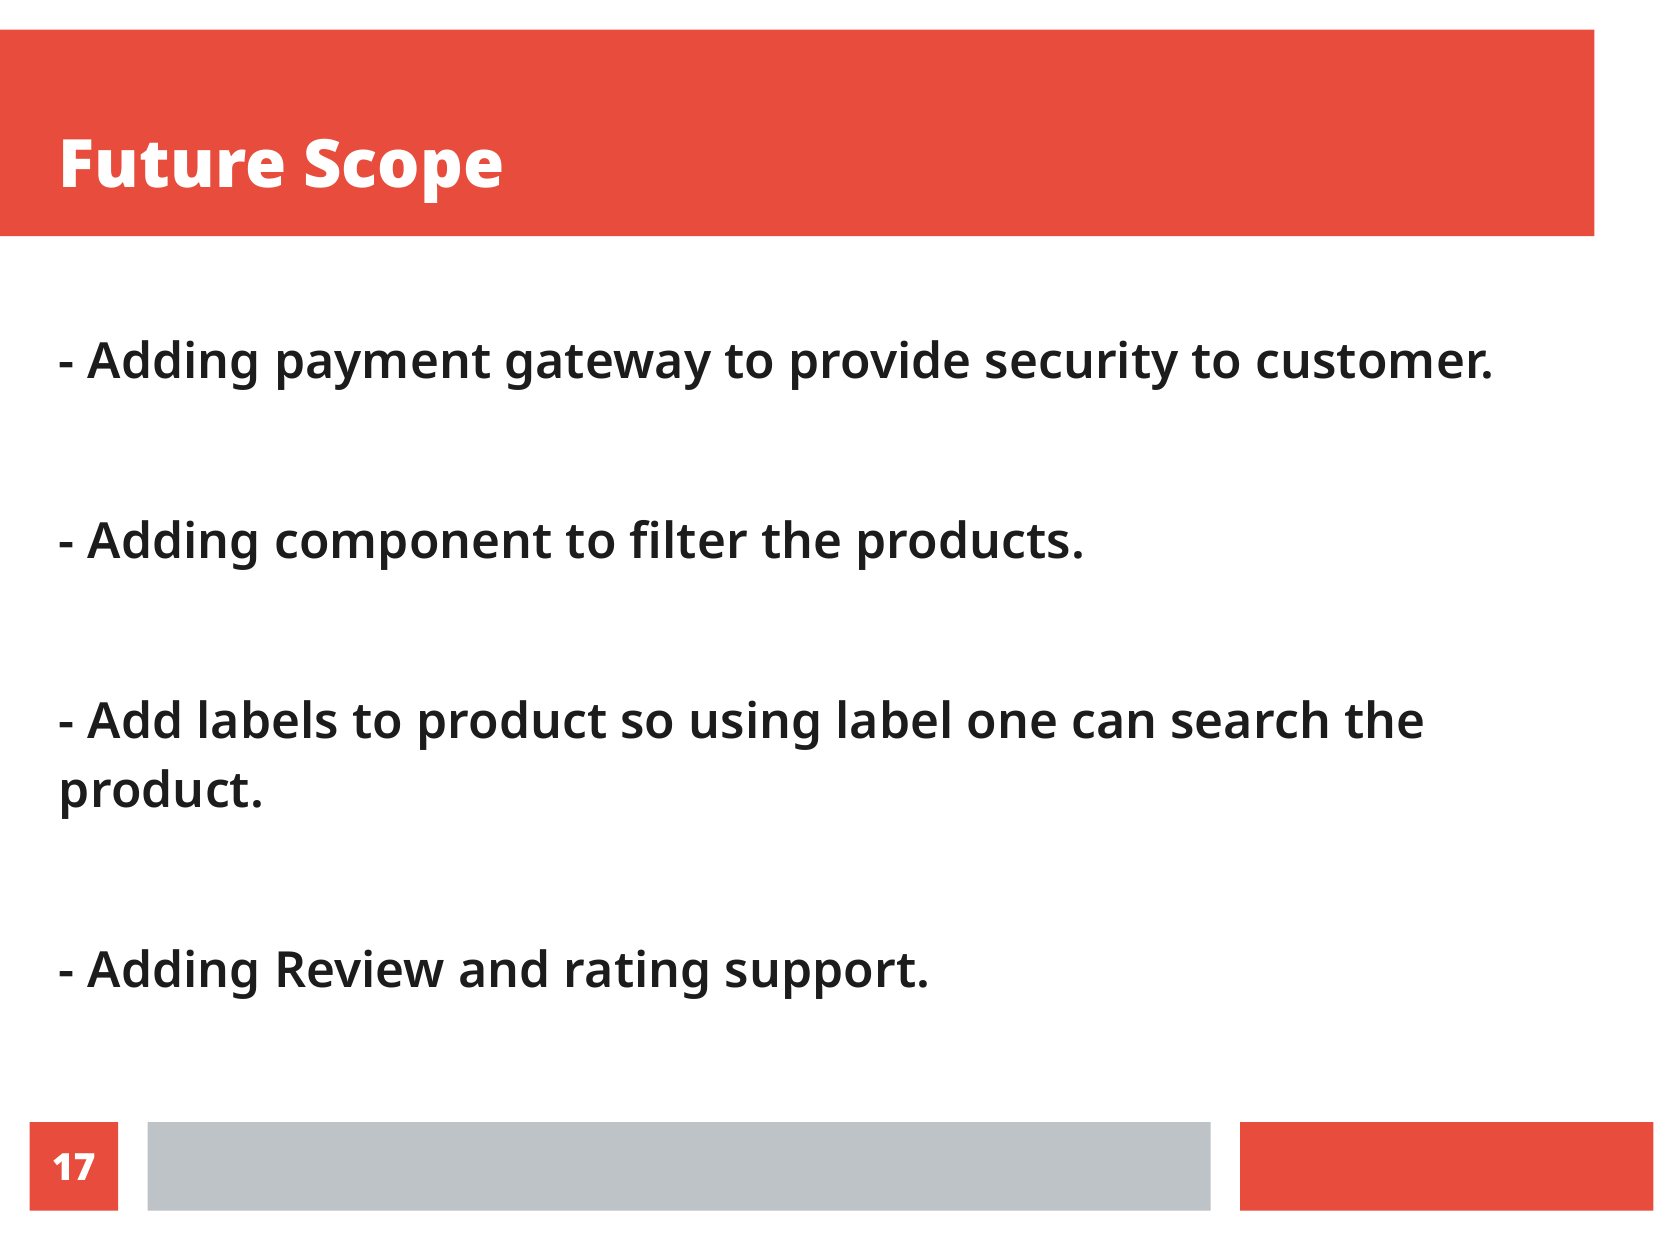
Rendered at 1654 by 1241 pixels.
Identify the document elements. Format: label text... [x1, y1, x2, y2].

list - Adding payment gateway to provide security to customer. - Adding component to filter the products. - Add labels to product so using label one can search the product. - Adding Review and rating support. [59, 324, 1565, 1093]
title Future Scope [59, 59, 1595, 207]
